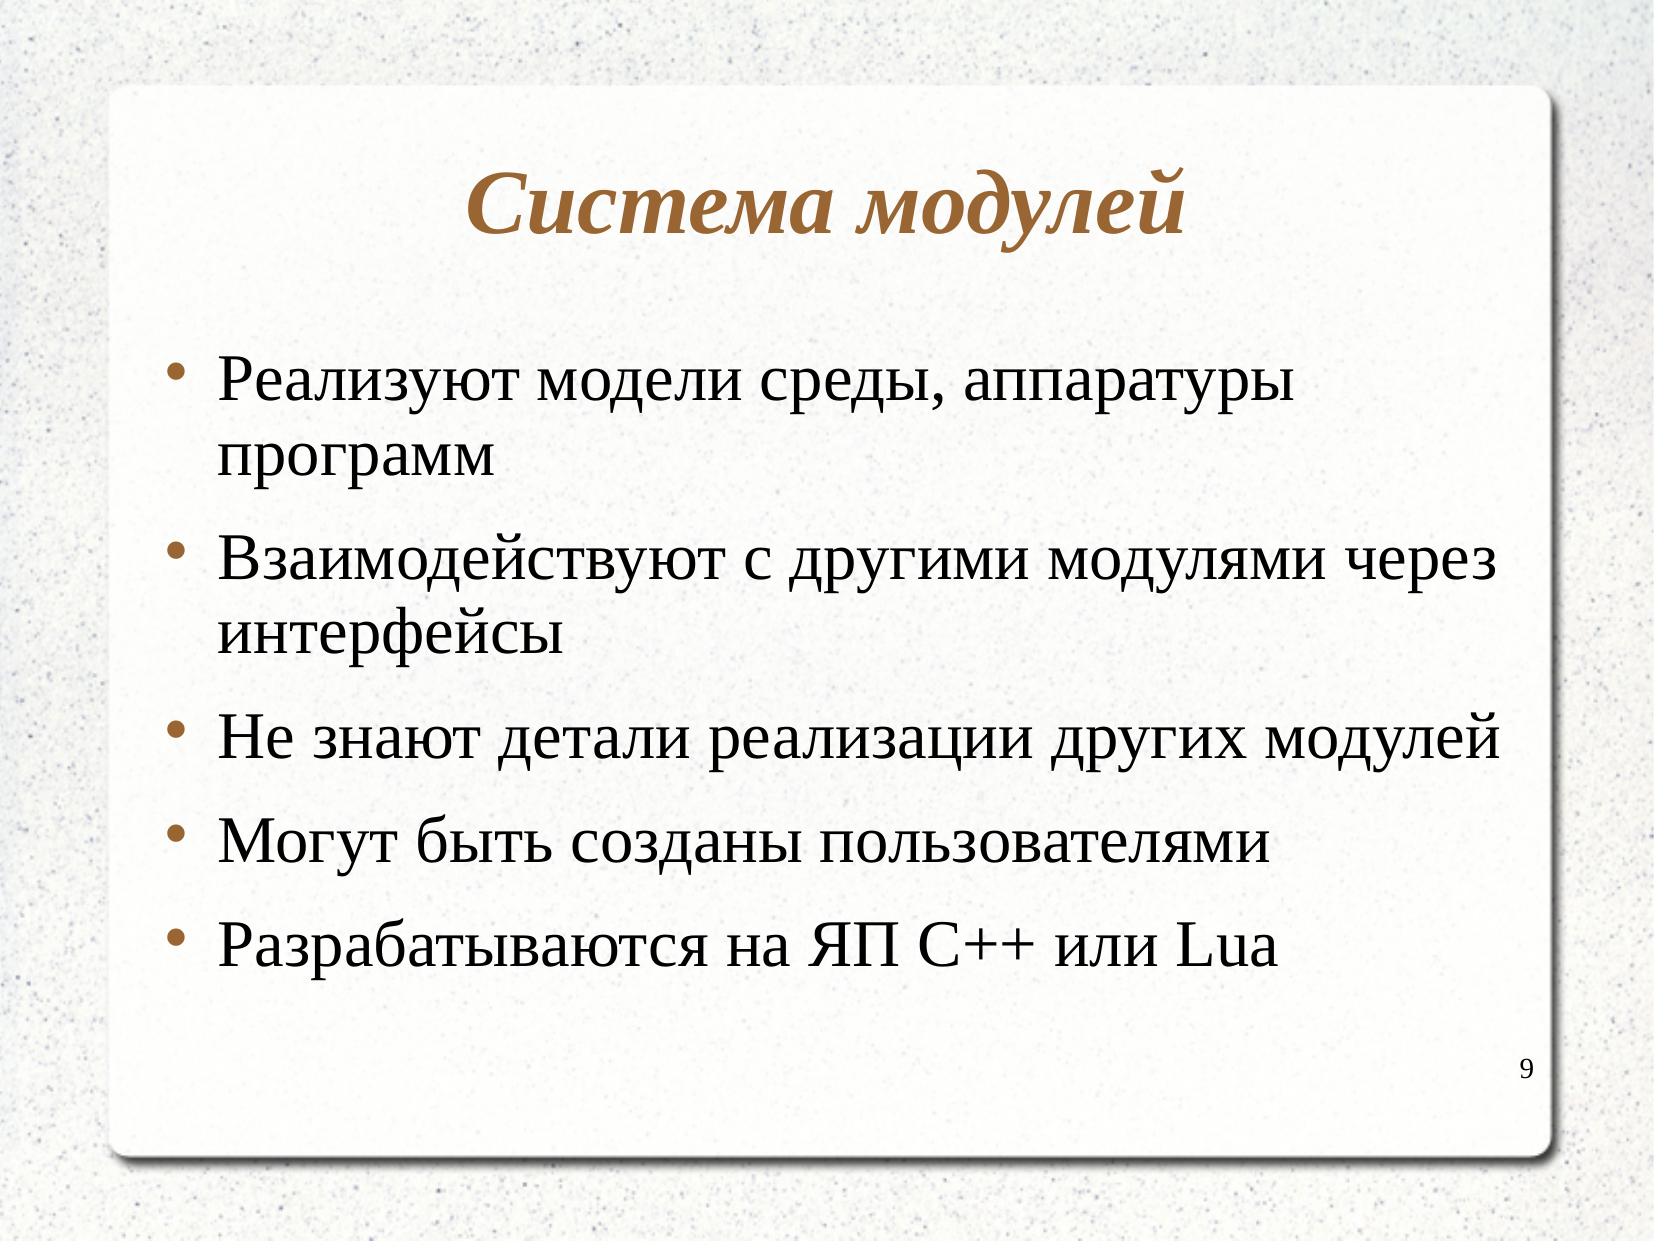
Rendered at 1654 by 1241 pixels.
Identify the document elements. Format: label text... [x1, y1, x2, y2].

picture [0, 0, 1654, 1241]
list Реализуют модели среды, аппаратуры программ Взаимодействуют с другими модулями через интерфейсы Не знают детали реализации других модулей Могут быть созданы пользователями Разрабатываются на ЯП C++ или Lua [147, 336, 1506, 1085]
title Система модулей [118, 96, 1536, 304]
